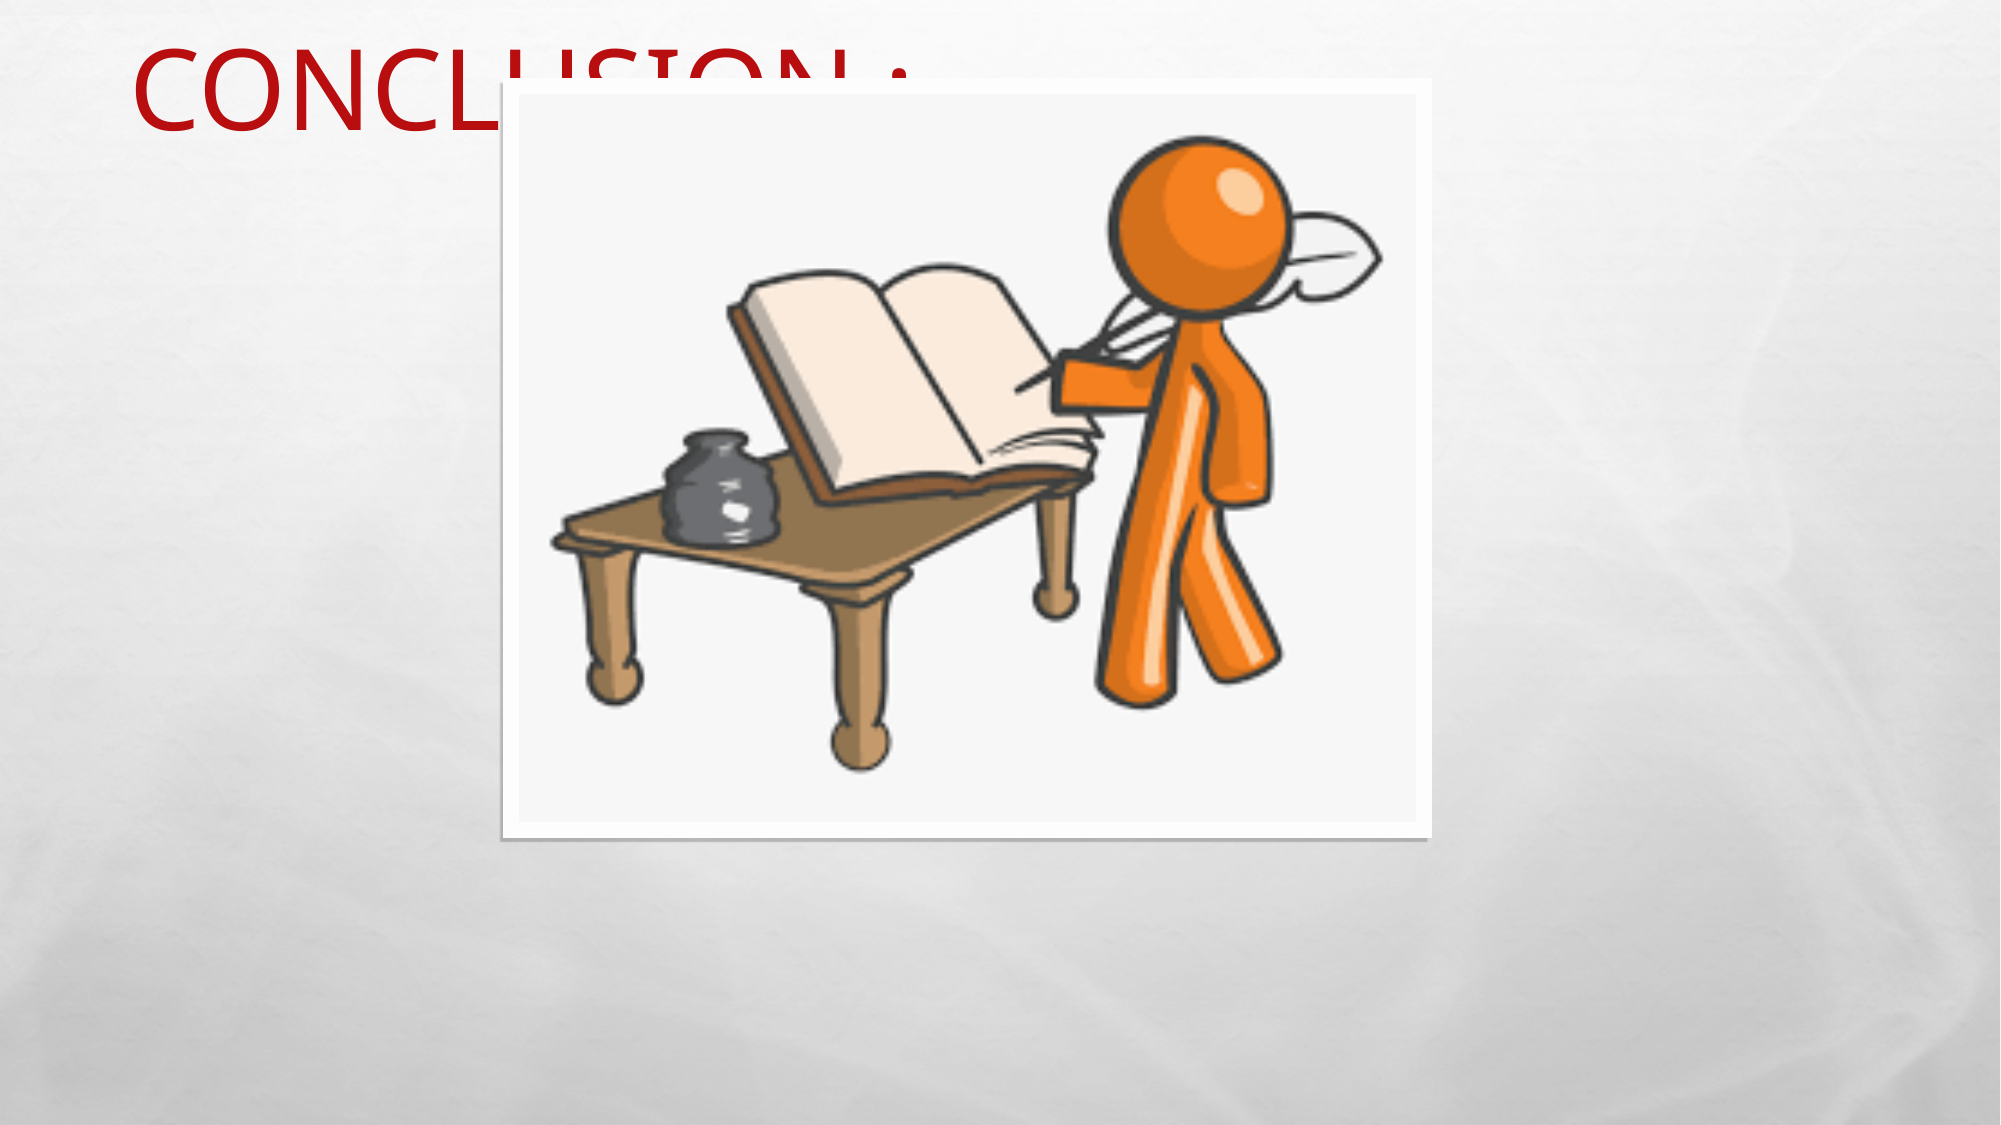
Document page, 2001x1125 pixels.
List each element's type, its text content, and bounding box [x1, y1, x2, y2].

picture [519, 94, 1416, 822]
title Conclusion : [114, 0, 1821, 189]
